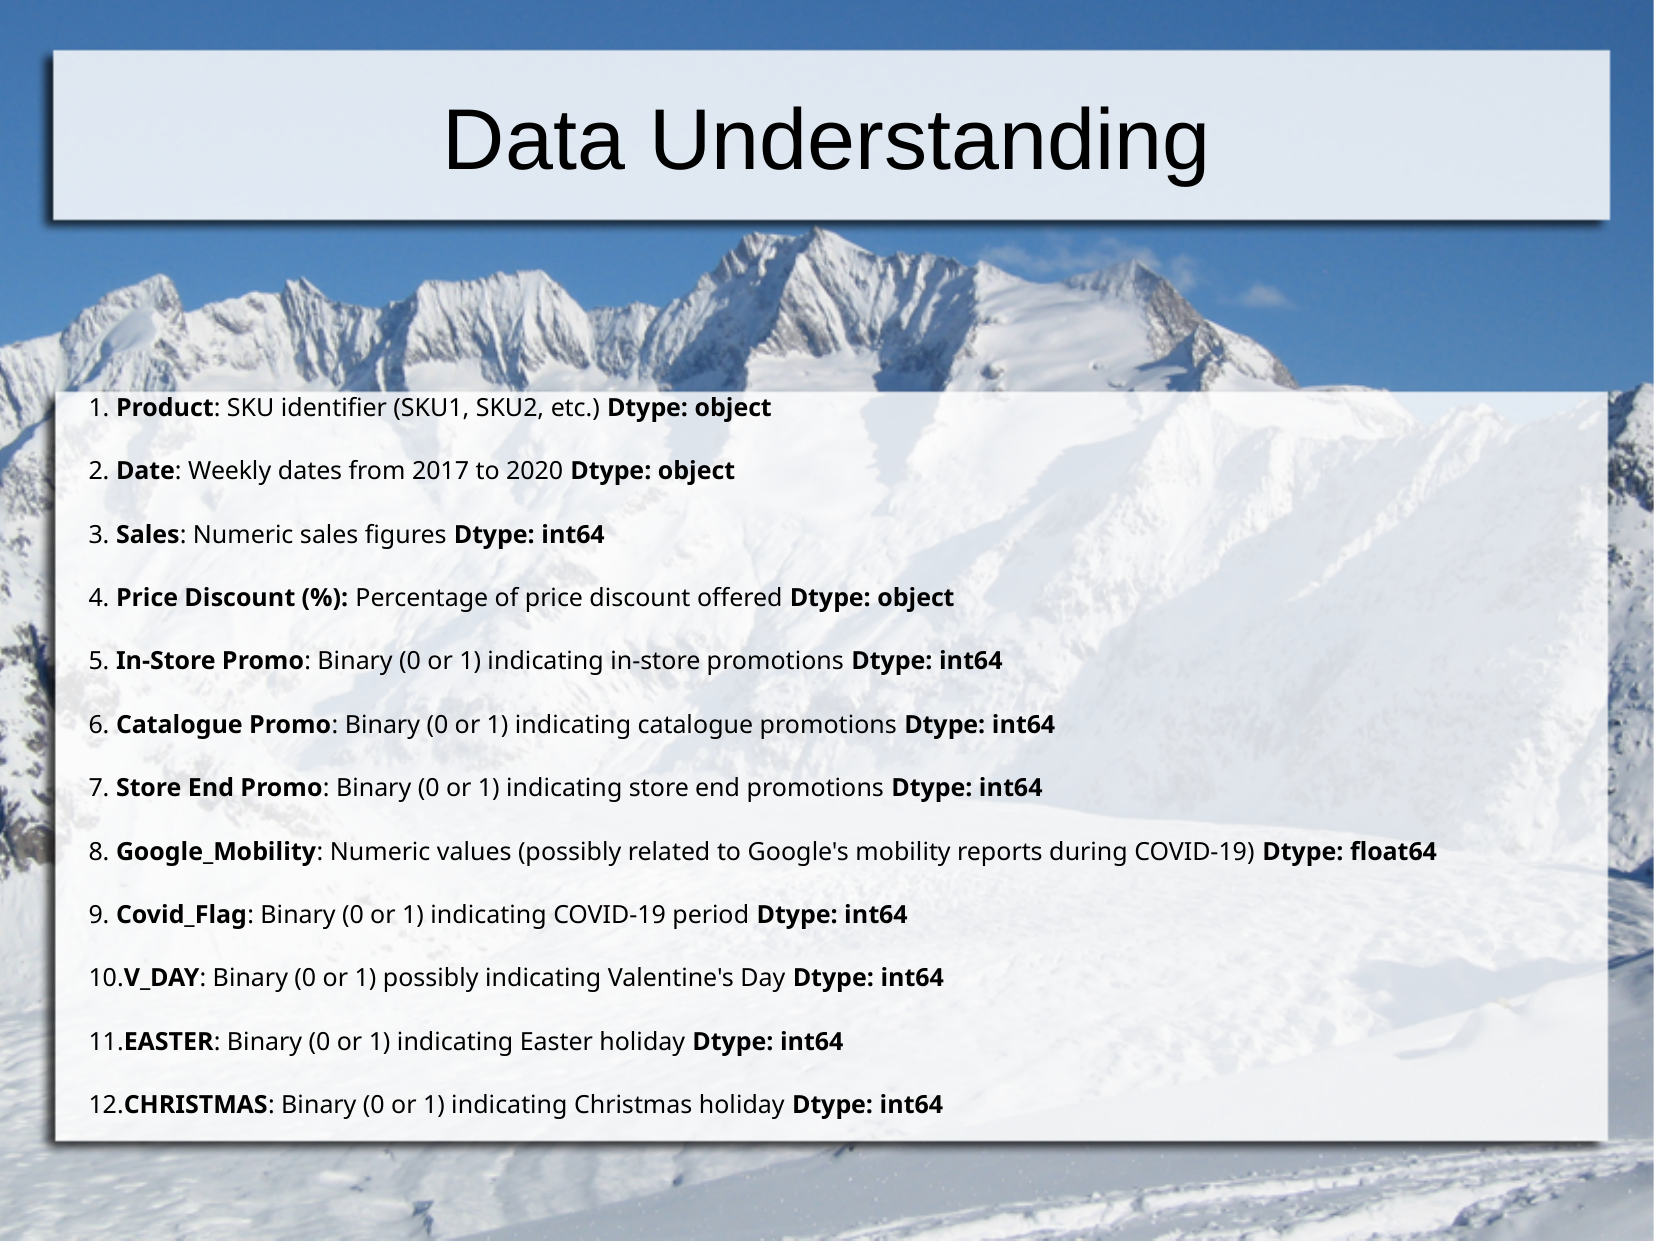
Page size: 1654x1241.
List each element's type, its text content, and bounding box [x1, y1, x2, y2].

title Data Understanding [59, 61, 1595, 219]
list 1. Product: SKU identifier (SKU1, SKU2, etc.) Dtype: object 2. Date: Weekly dates from 2017 to 2020 Dtype: object 3. Sales: Numeric sales figures Dtype: int64 4. Price Discount (%): Percentage of price discount offered Dtype: object 5. In-Store Promo: Binary (0 or 1) indicating in-store promotions Dtype: int64 6. Catalogue Promo: Binary (0 or 1) indicating catalogue promotions Dtype: int64 7. Store End Promo: Binary (0 or 1) indicating store end promotions Dtype: int64 8. Google_Mobility: Numeric values (possibly related to Google's mobility reports during COVID-19) Dtype: float64 9. Covid_Flag: Binary (0 or 1) indicating COVID-19 period Dtype: int64 10.V_DAY: Binary (0 or 1) possibly indicating Valentine's Day Dtype: int64 11.EASTER: Binary (0 or 1) indicating Easter holiday Dtype: int64 12.CHRISTMAS: Binary (0 or 1) indicating Christmas holiday Dtype: int64 [88, 389, 1571, 1228]
picture [0, 0, 1654, 1241]
